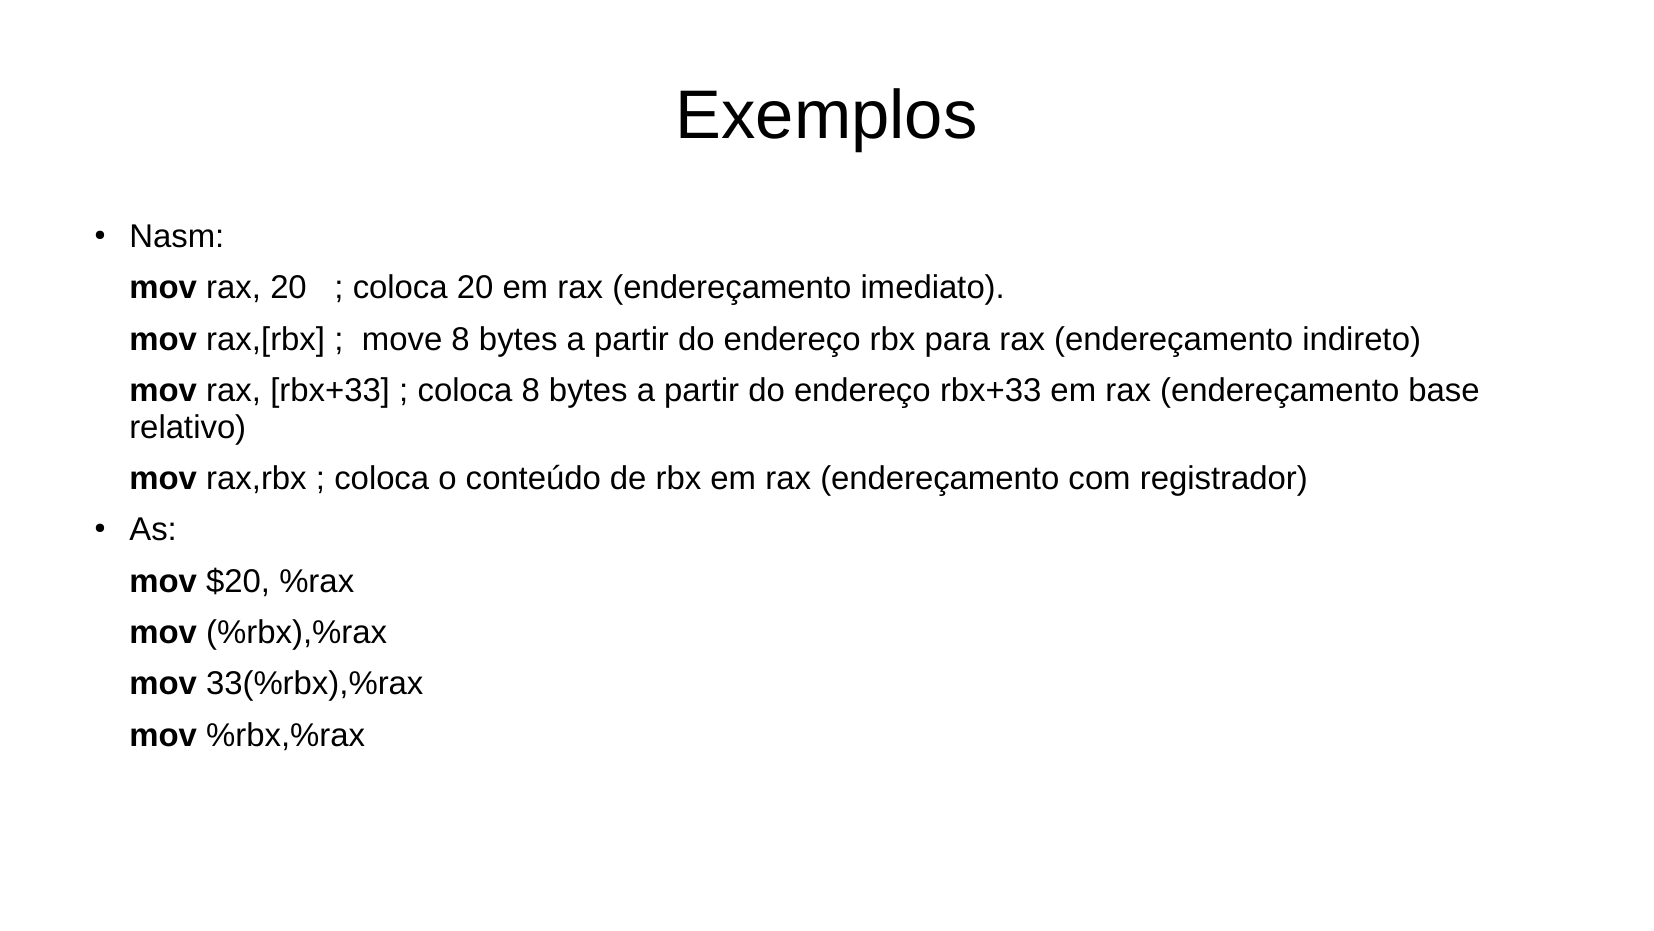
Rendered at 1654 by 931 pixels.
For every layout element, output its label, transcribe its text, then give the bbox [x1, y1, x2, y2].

title Exemplos [82, 37, 1571, 193]
list Nasm: mov rax, 20 ; coloca 20 em rax (endereçamento imediato). mov rax,[rbx] ; move 8 bytes a partir do endereço rbx para rax (endereçamento indireto) mov rax, [rbx+33] ; coloca 8 bytes a partir do endereço rbx+33 em rax (endereçamento base relativo) mov rax,rbx ; coloca o conteúdo de rbx em rax (endereçamento com registrador) As: mov $20, %rax mov (%rbx),%rax mov 33(%rbx),%rax mov %rbx,%rax [82, 217, 1571, 758]
